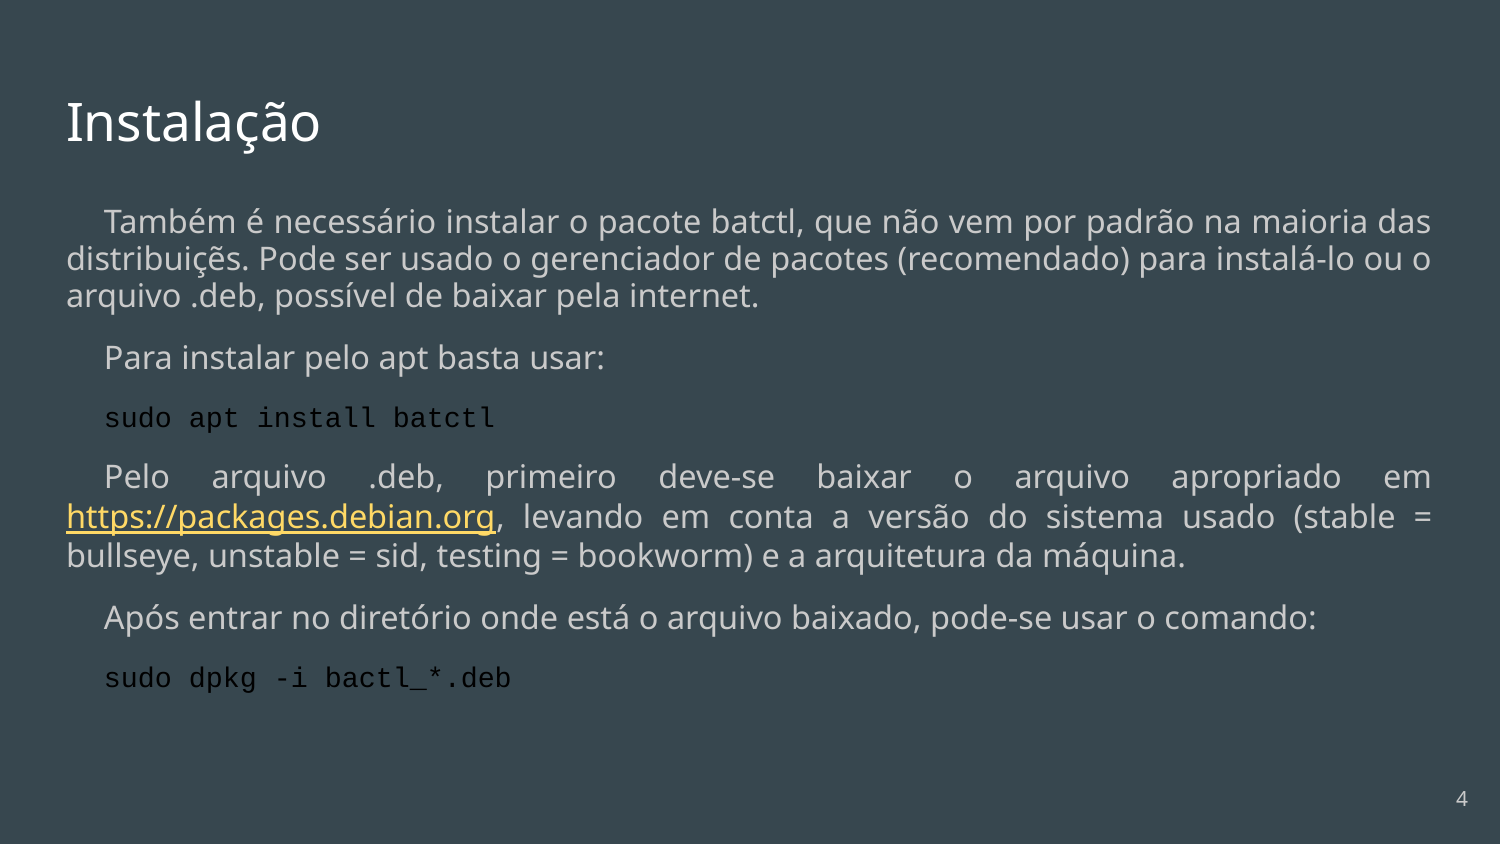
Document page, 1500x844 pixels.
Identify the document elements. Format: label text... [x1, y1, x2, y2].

title Instalação [51, 72, 1449, 167]
slide_number <number> [1392, 767, 1483, 833]
list Também é necessário instalar o pacote batctl, que não vem por padrão na maioria das distribuiçẽs. Pode ser usado o gerenciador de pacotes (recomendado) para instalá-lo ou o arquivo .deb, possível de baixar pela internet. Para instalar pelo apt basta usar: sudo apt install batctl Pelo arquivo .deb, primeiro deve-se baixar o arquivo apropriado em https://packages.debian.org, levando em conta a versão do sistema usado (stable = bullseye, unstable = sid, testing = bookworm) e a arquitetura da máquina. Após entrar no diretório onde está o arquivo baixado, pode-se usar o comando: sudo dpkg -i bactl_*.deb [51, 189, 1449, 750]
